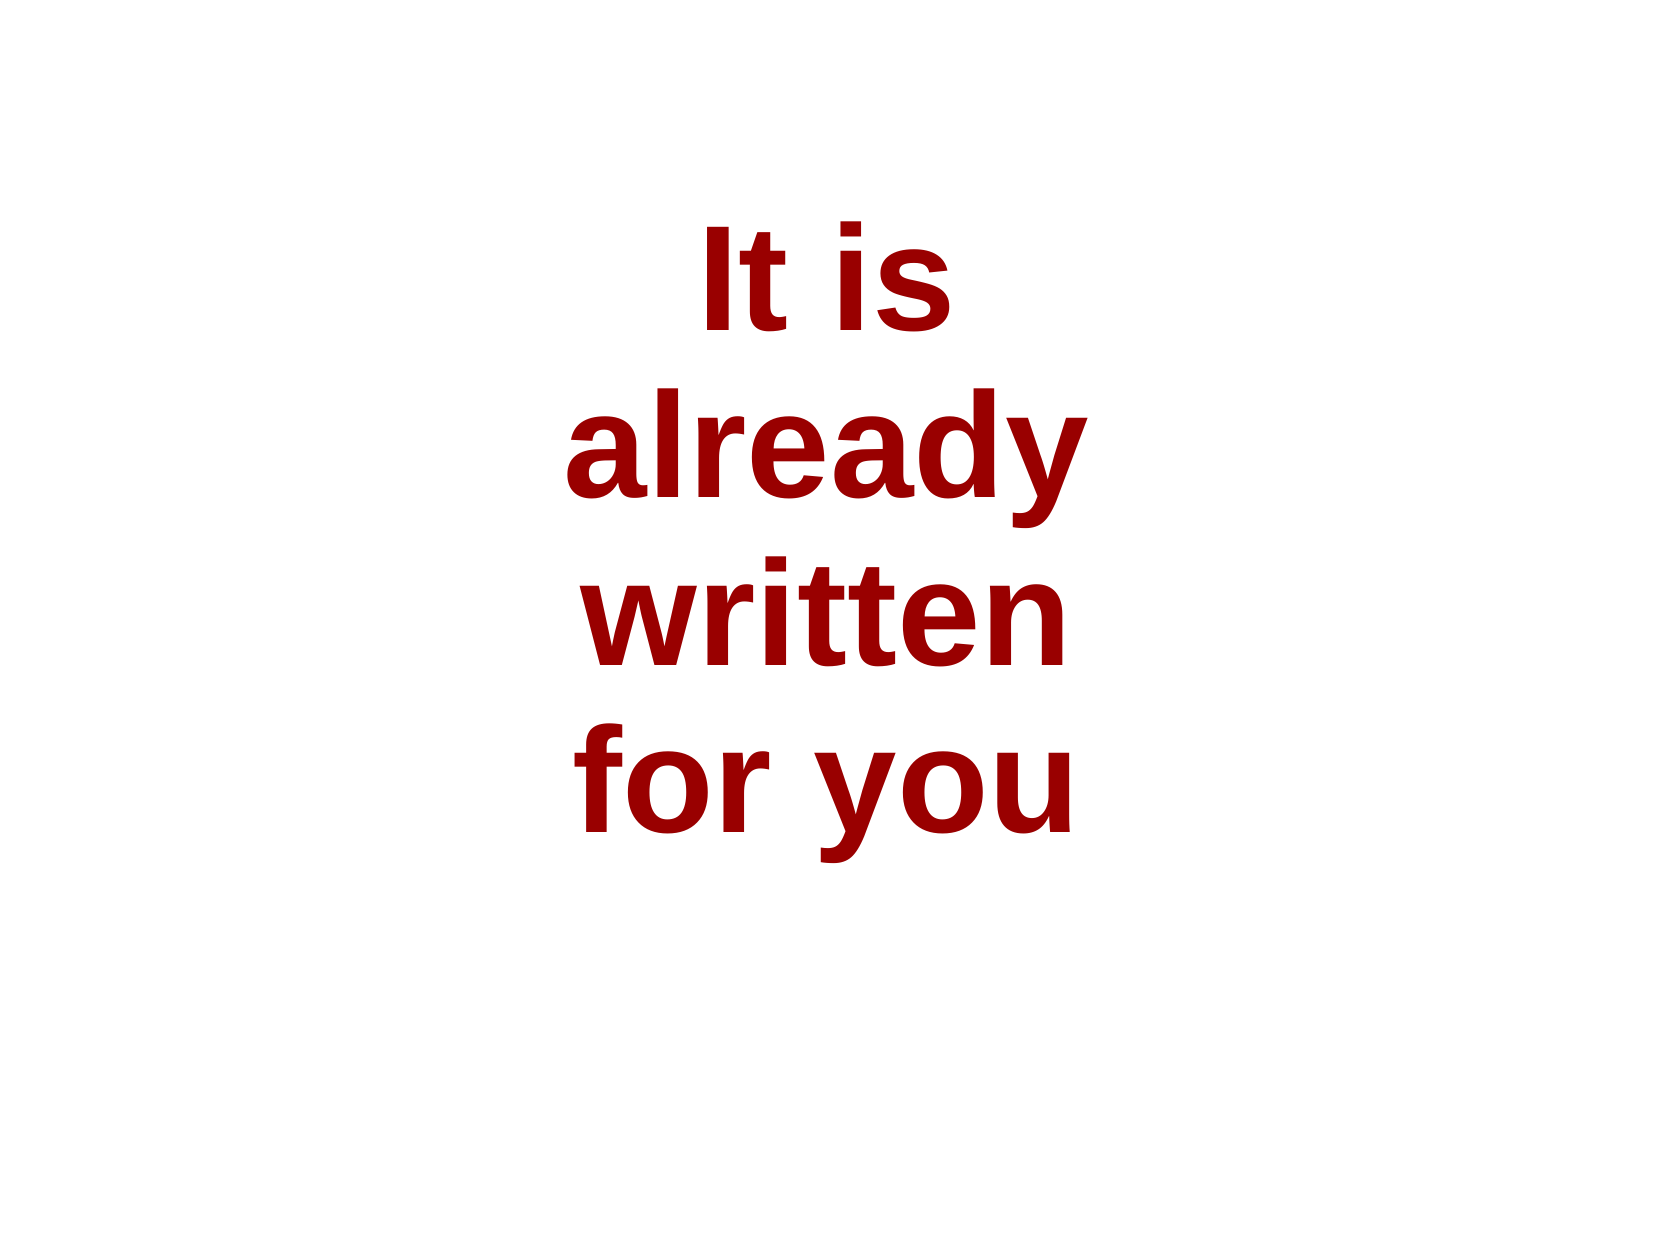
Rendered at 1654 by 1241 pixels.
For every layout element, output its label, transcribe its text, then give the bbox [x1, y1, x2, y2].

subtitle It is already written for you [82, 49, 1571, 1010]
